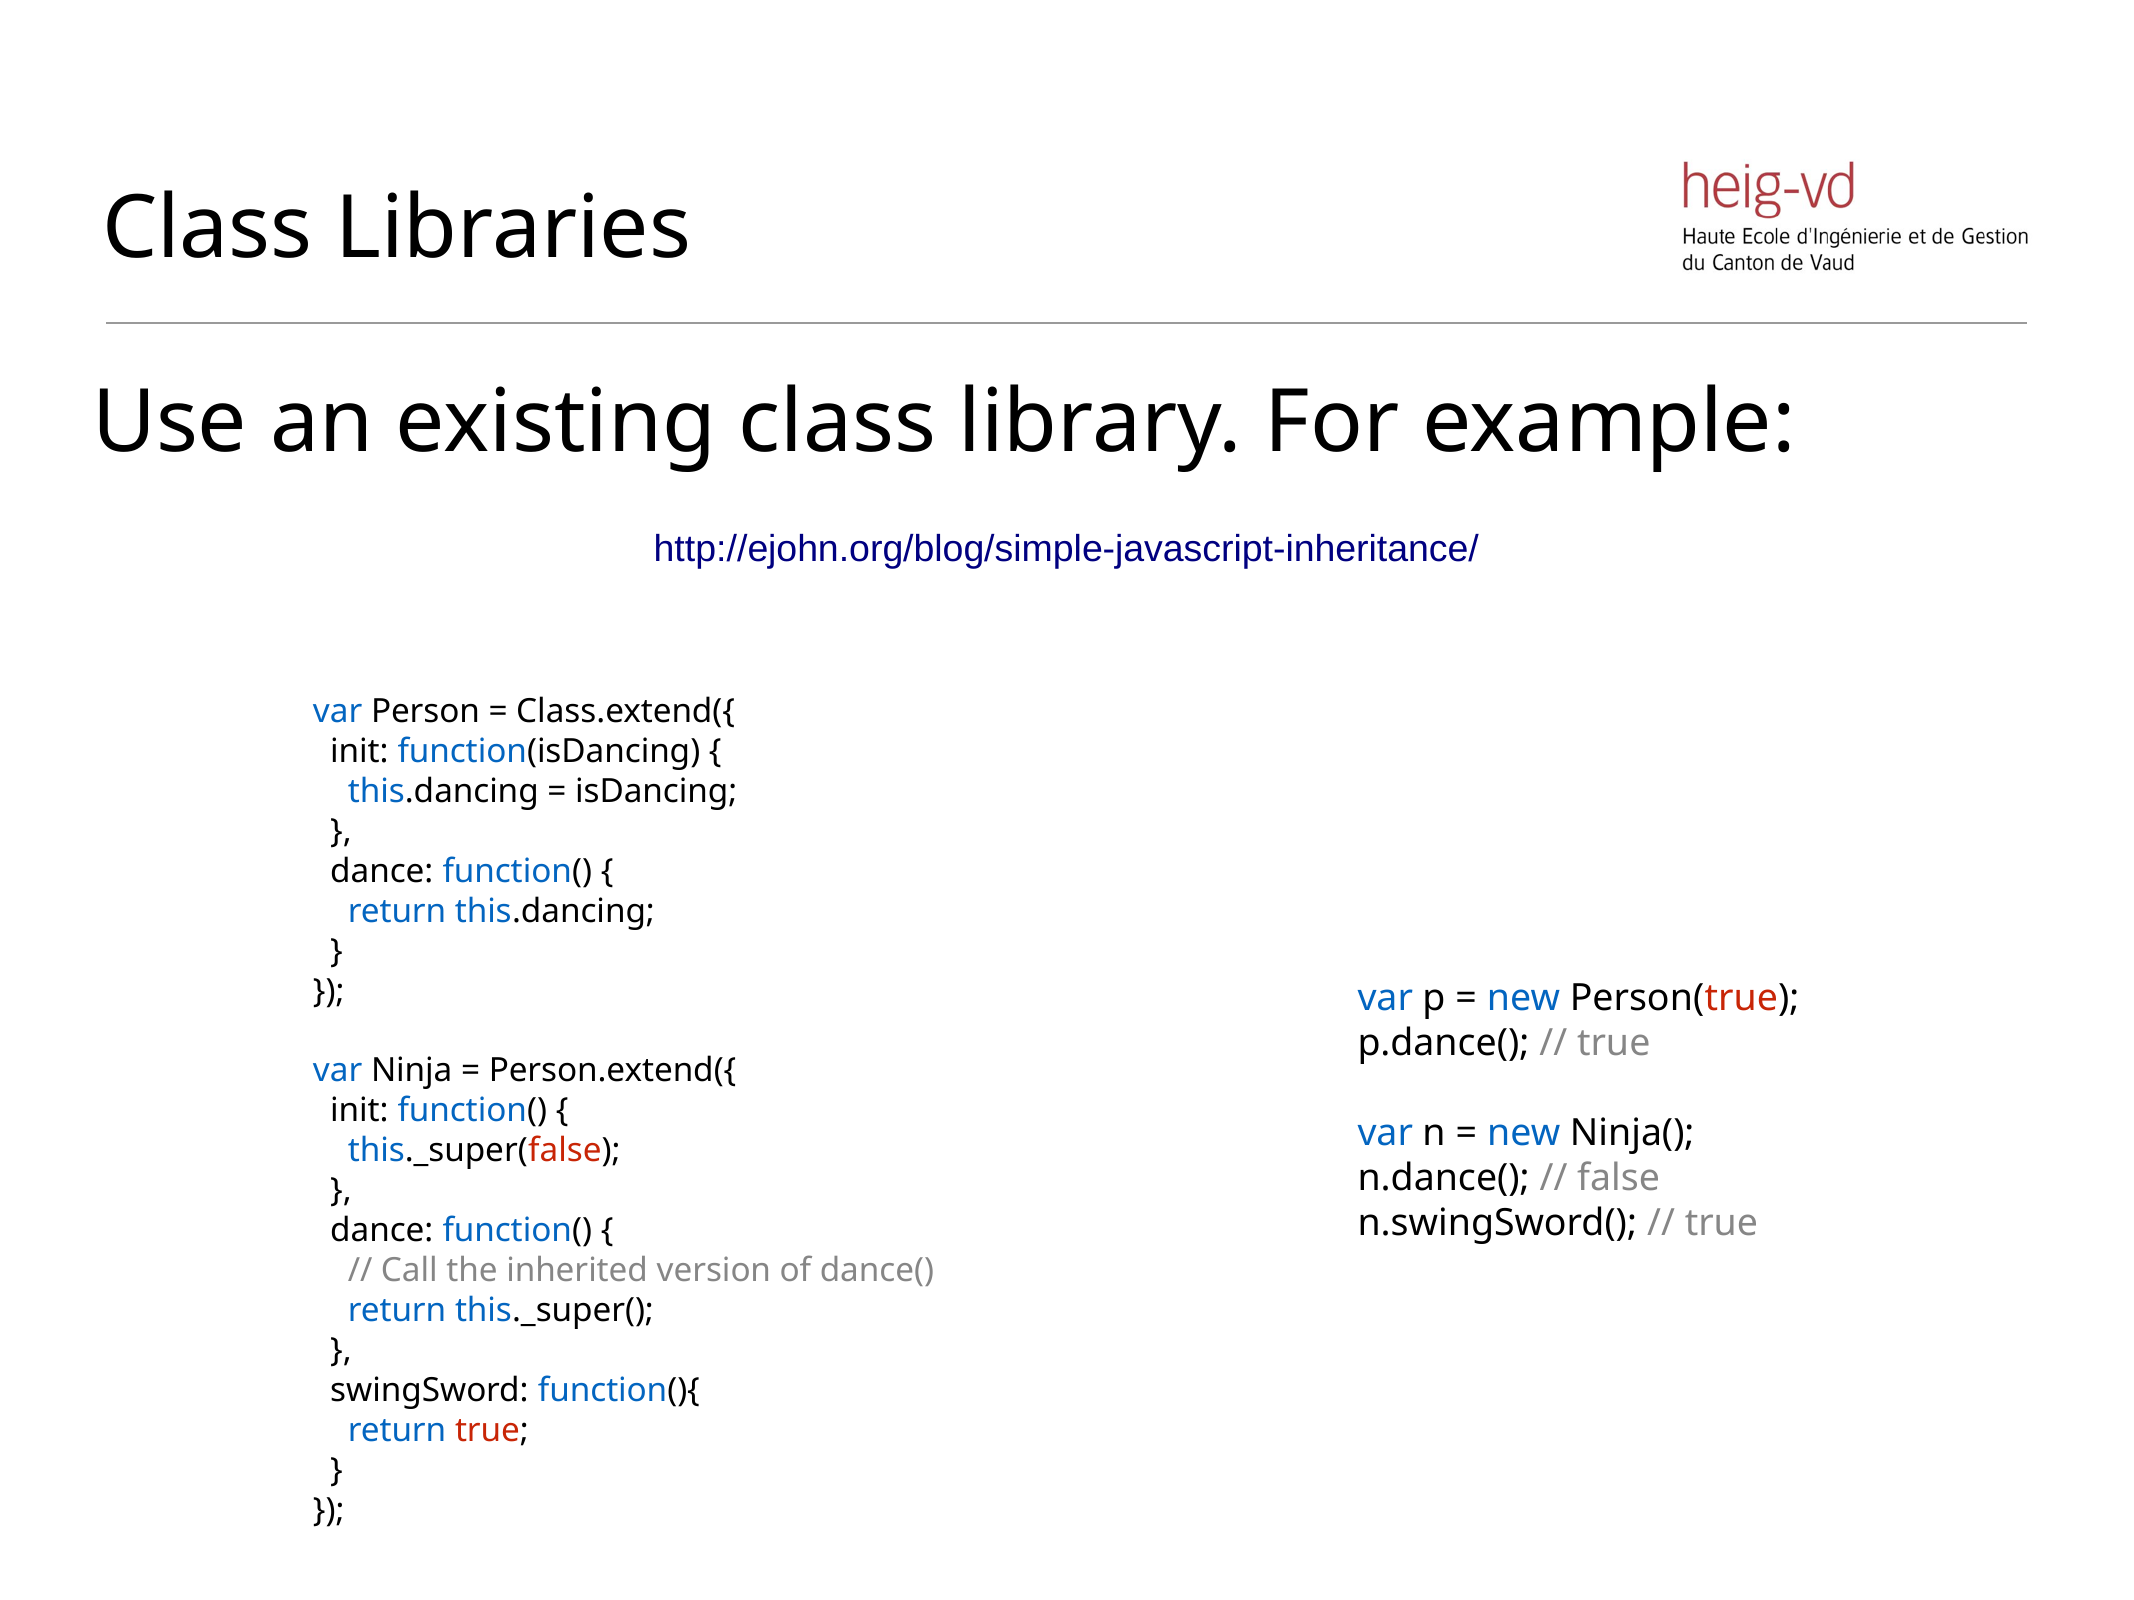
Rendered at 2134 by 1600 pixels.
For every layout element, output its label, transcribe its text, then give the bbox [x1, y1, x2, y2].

text_box http://ejohn.org/blog/simple-javascript-inheritance/ [645, 515, 1488, 577]
text_box var p = new Person(true); p.dance(); // true var n = new Ninja(); n.dance(); // false n.swingSword(); // true [1349, 964, 1808, 1252]
text_box var Person = Class.extend({ init: function(isDancing) { this.dancing = isDancing; }, dance: function() { return this.dancing; } }); var Ninja = Person.extend({ init: function() { this._super(false); }, dance: function() { // Call the inherited version of dance() return this._super(); }, swingSword: function(){ return true; } }); [304, 680, 944, 1536]
text_box Use an existing class library. For example: [83, 355, 2050, 478]
title Class Libraries [93, 54, 2040, 284]
